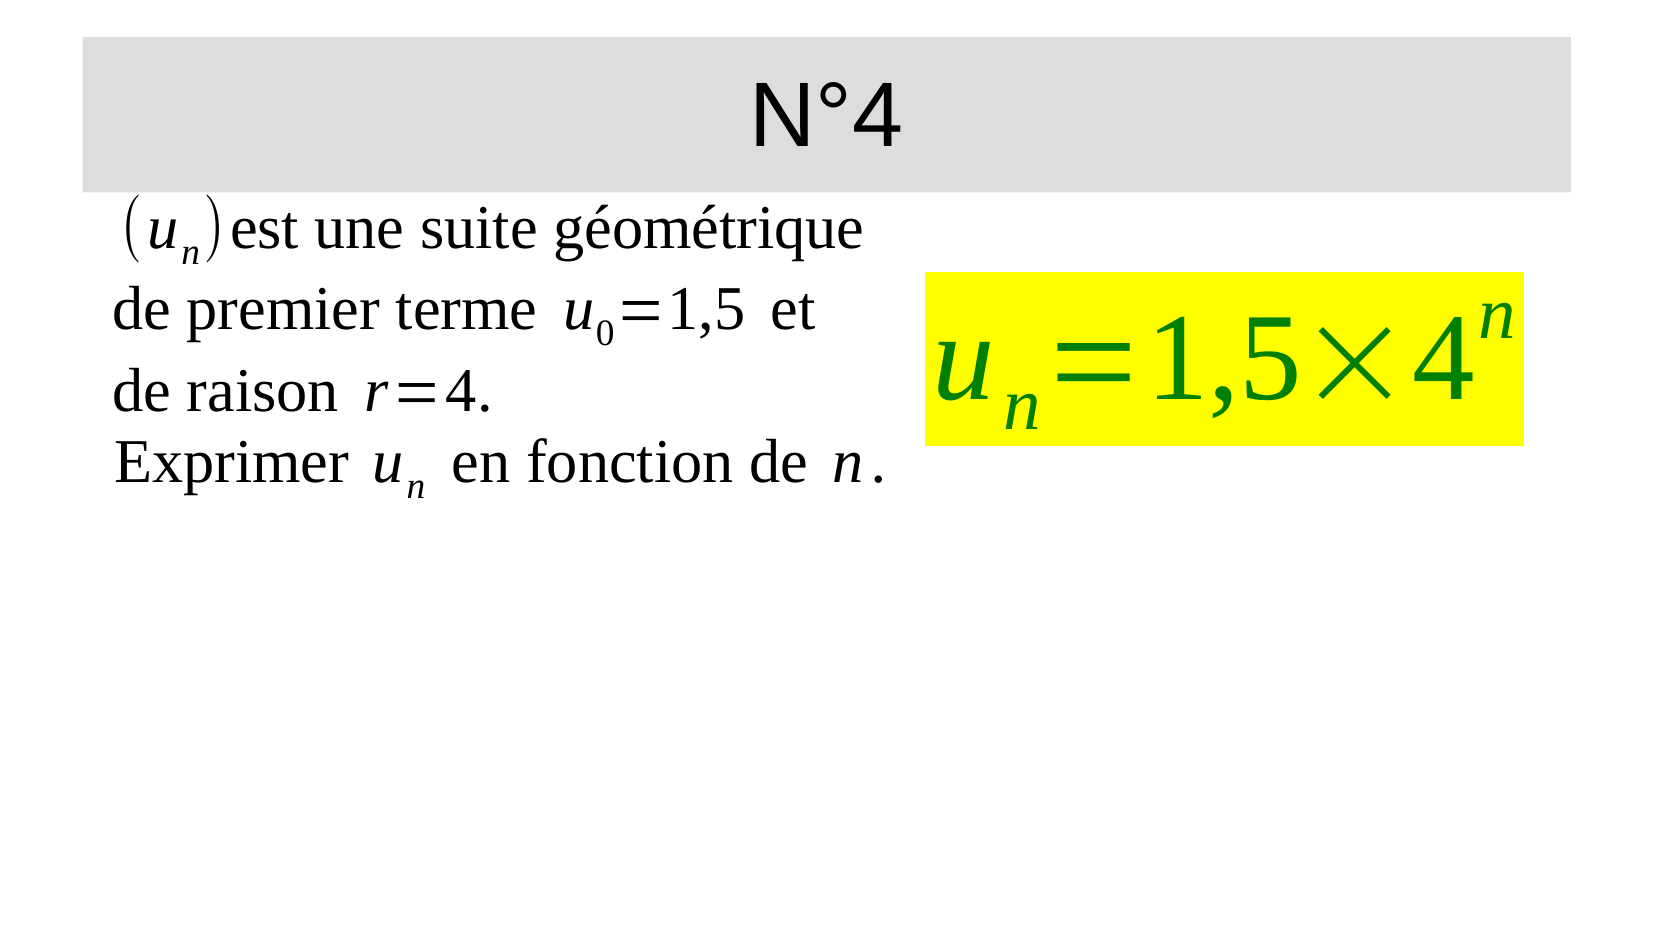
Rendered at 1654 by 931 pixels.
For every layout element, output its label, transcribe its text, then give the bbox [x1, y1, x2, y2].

title N°4 [82, 37, 1571, 193]
chart [106, 192, 894, 507]
chart [925, 271, 1524, 446]
